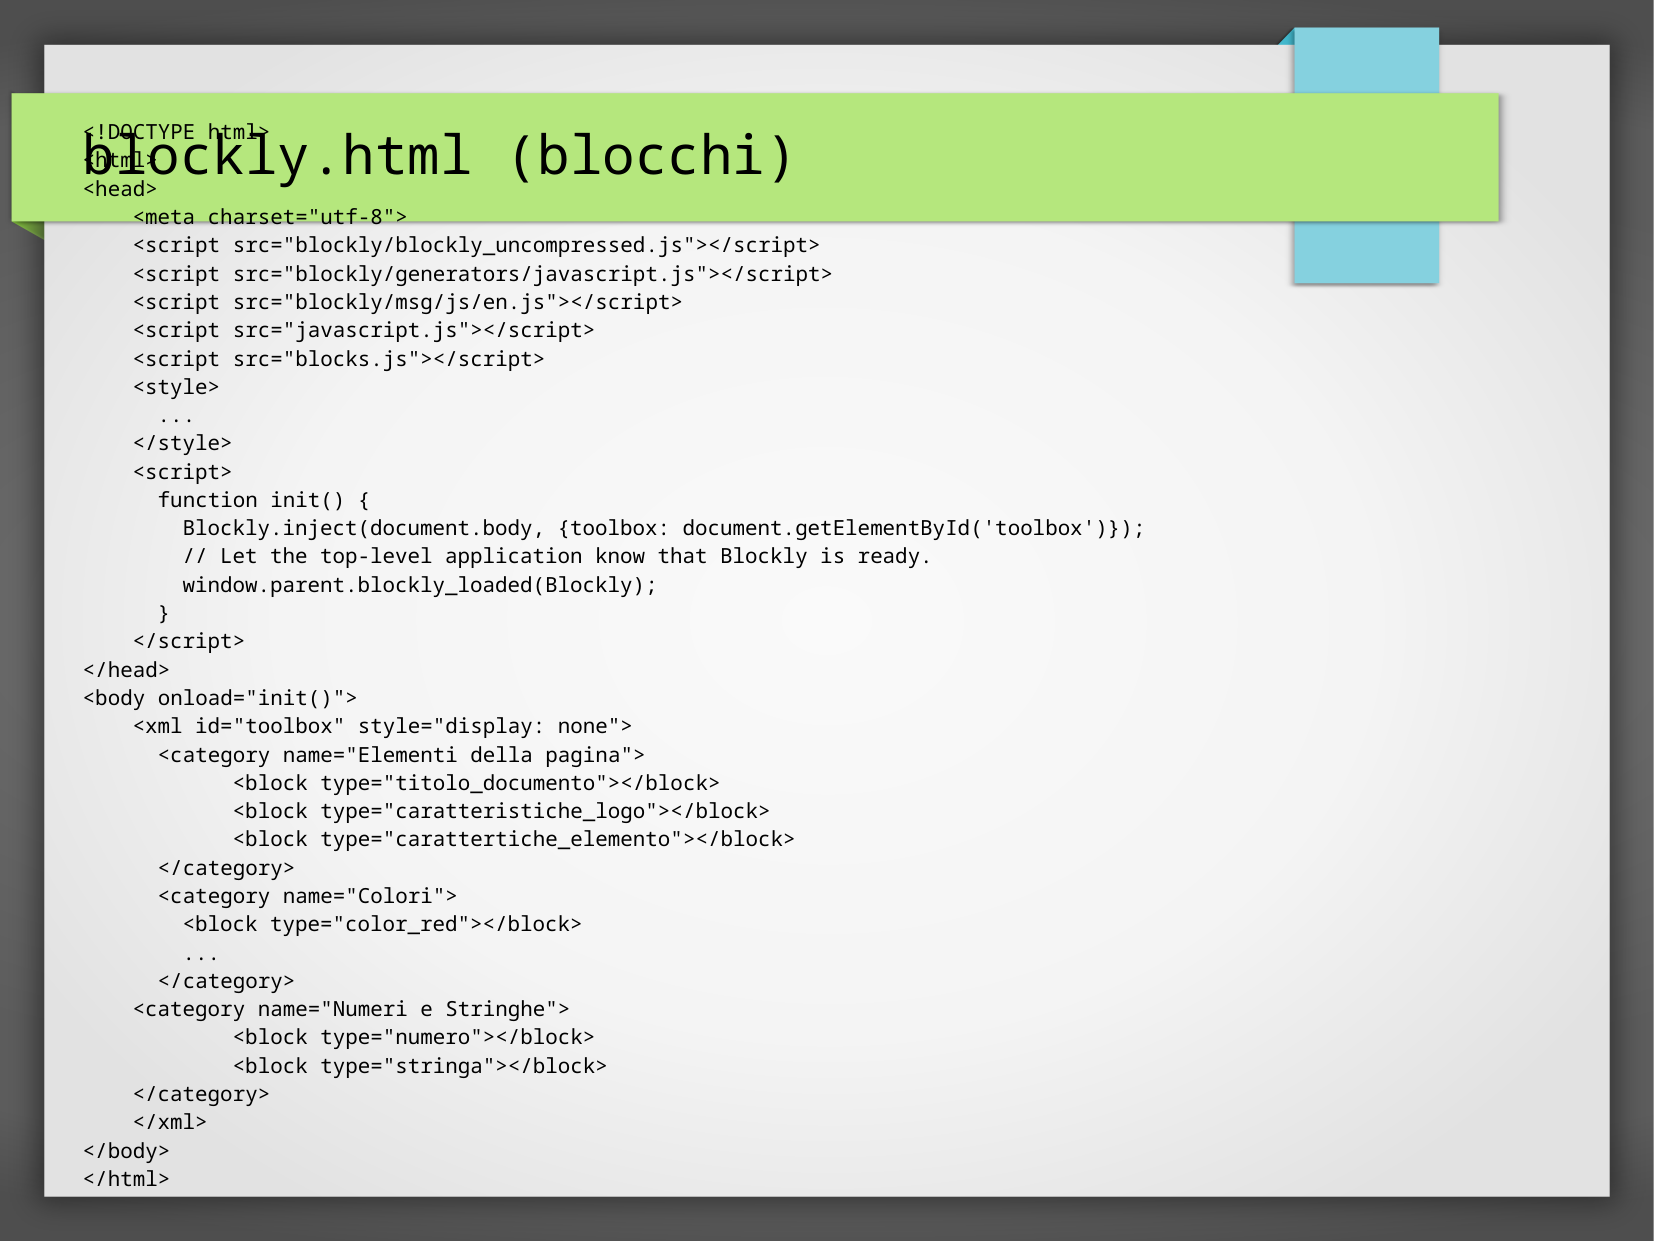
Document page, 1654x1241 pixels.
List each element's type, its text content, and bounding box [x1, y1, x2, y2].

title blockly.html (blocchi) [82, 94, 1264, 193]
subtitle <!DOCTYPE html> <html> <head> <meta charset="utf-8"> <script src="blockly/blockly_uncompressed.js"></script> <script src="blockly/generators/javascript.js"></script> <script src="blockly/msg/js/en.js"></script> <script src="javascript.js"></script> <script src="blocks.js"></script> <style> ... </style> <script> function init() { Blockly.inject(document.body, {toolbox: document.getElementById('toolbox')}); // Let the top-level application know that Blockly is ready. window.parent.blockly_loaded(Blockly); } </script> </head> <body onload="init()"> <xml id="toolbox" style="display: none"> <category name="Elementi della pagina"> <block type="titolo_documento"></block> <block type="caratteristiche_logo"></block> <block type="carattertiche_elemento"></block> </category> <category name="Colori"> <block type="color_red"></block> ... </category> <category name="Numeri e Stringhe"> <block type="numero"></block> <block type="stringa"></block> </category> </xml> </body> </html> [82, 193, 1571, 1117]
picture [0, 0, 1654, 1241]
